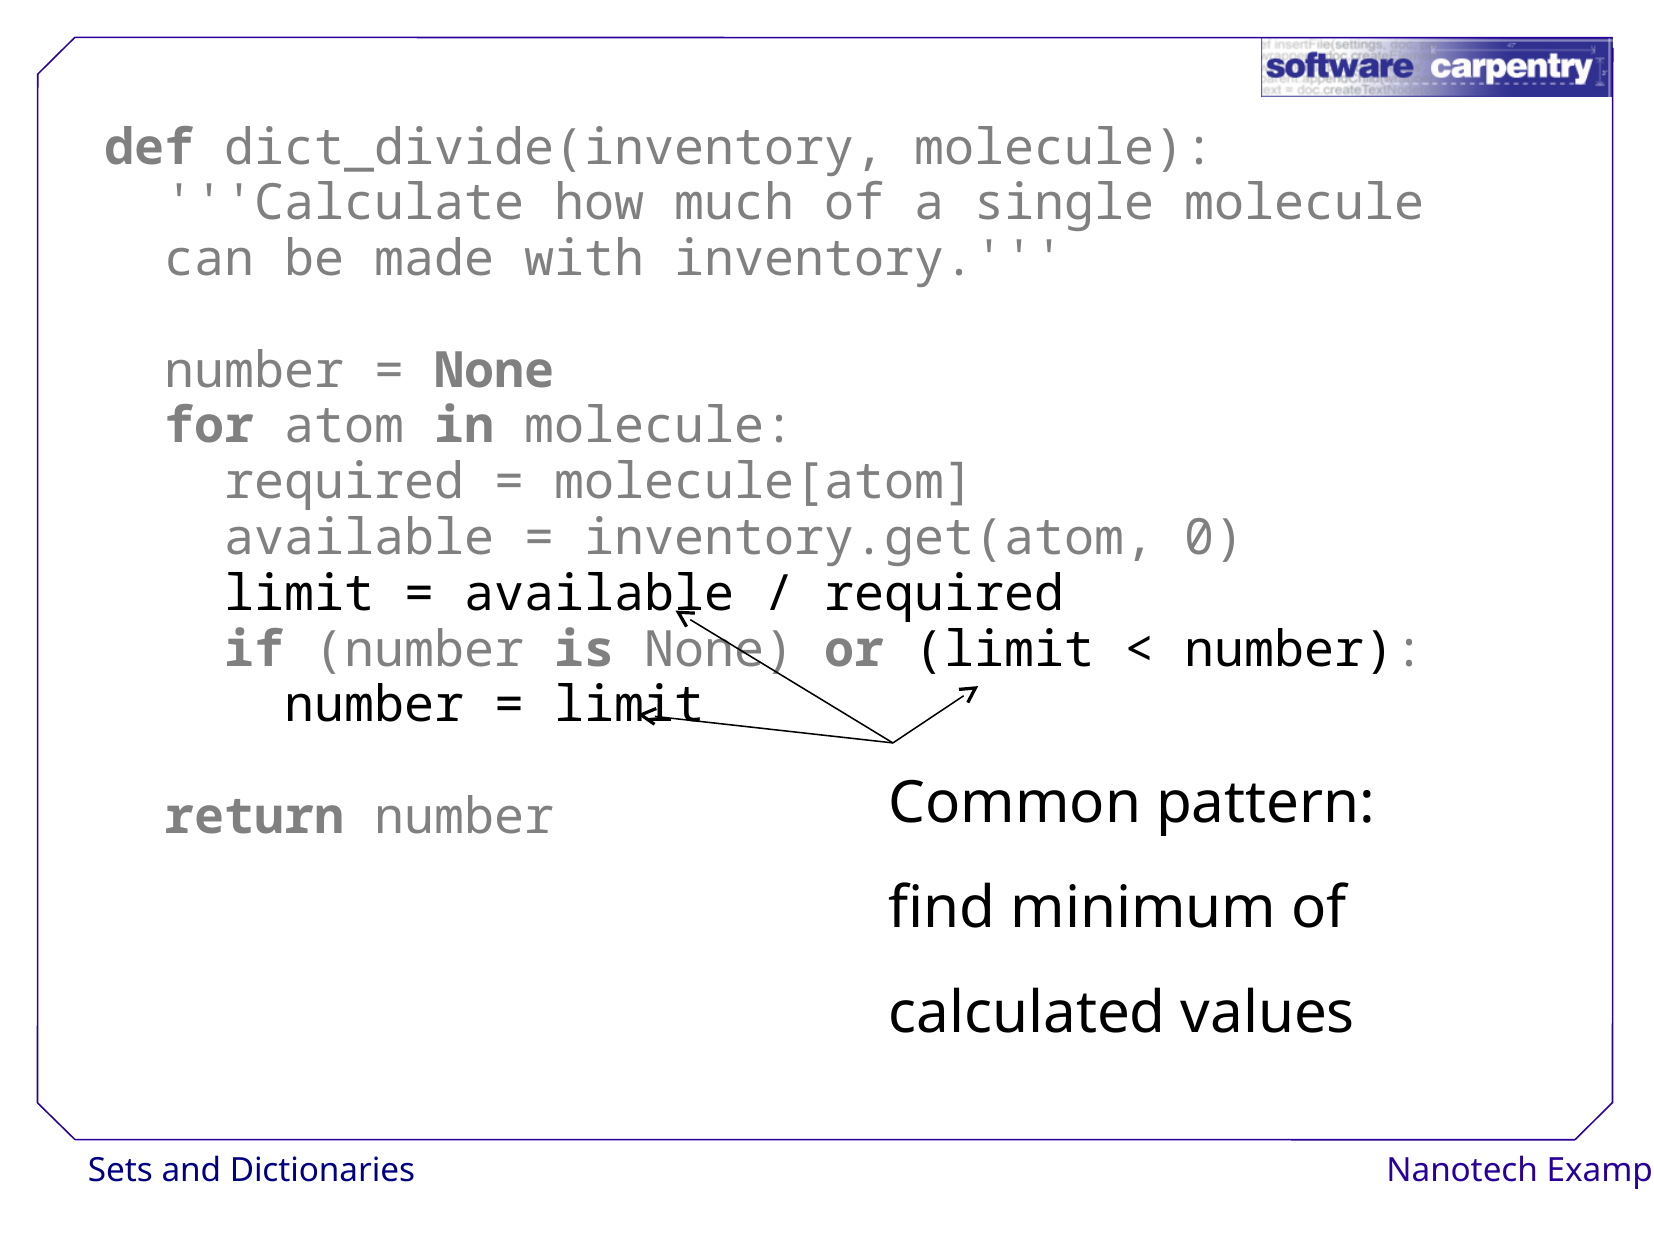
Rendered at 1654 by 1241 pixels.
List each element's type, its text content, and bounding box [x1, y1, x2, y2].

text_box Common pattern: find minimum of calculated values [873, 721, 922, 741]
text_box def dict_divide(inventory, molecule): '''Calculate how much of a single molecule can be made with inventory.''' number = None for atom in molecule: required = molecule[atom] available = inventory.get(atom, 0) limit = available / required if (number is None) or (limit < number): number = limit return number [89, 112, 1177, 1093]
picture [1261, 39, 1613, 97]
text_box Common pattern: find minimum of calculated values [873, 721, 1548, 1052]
